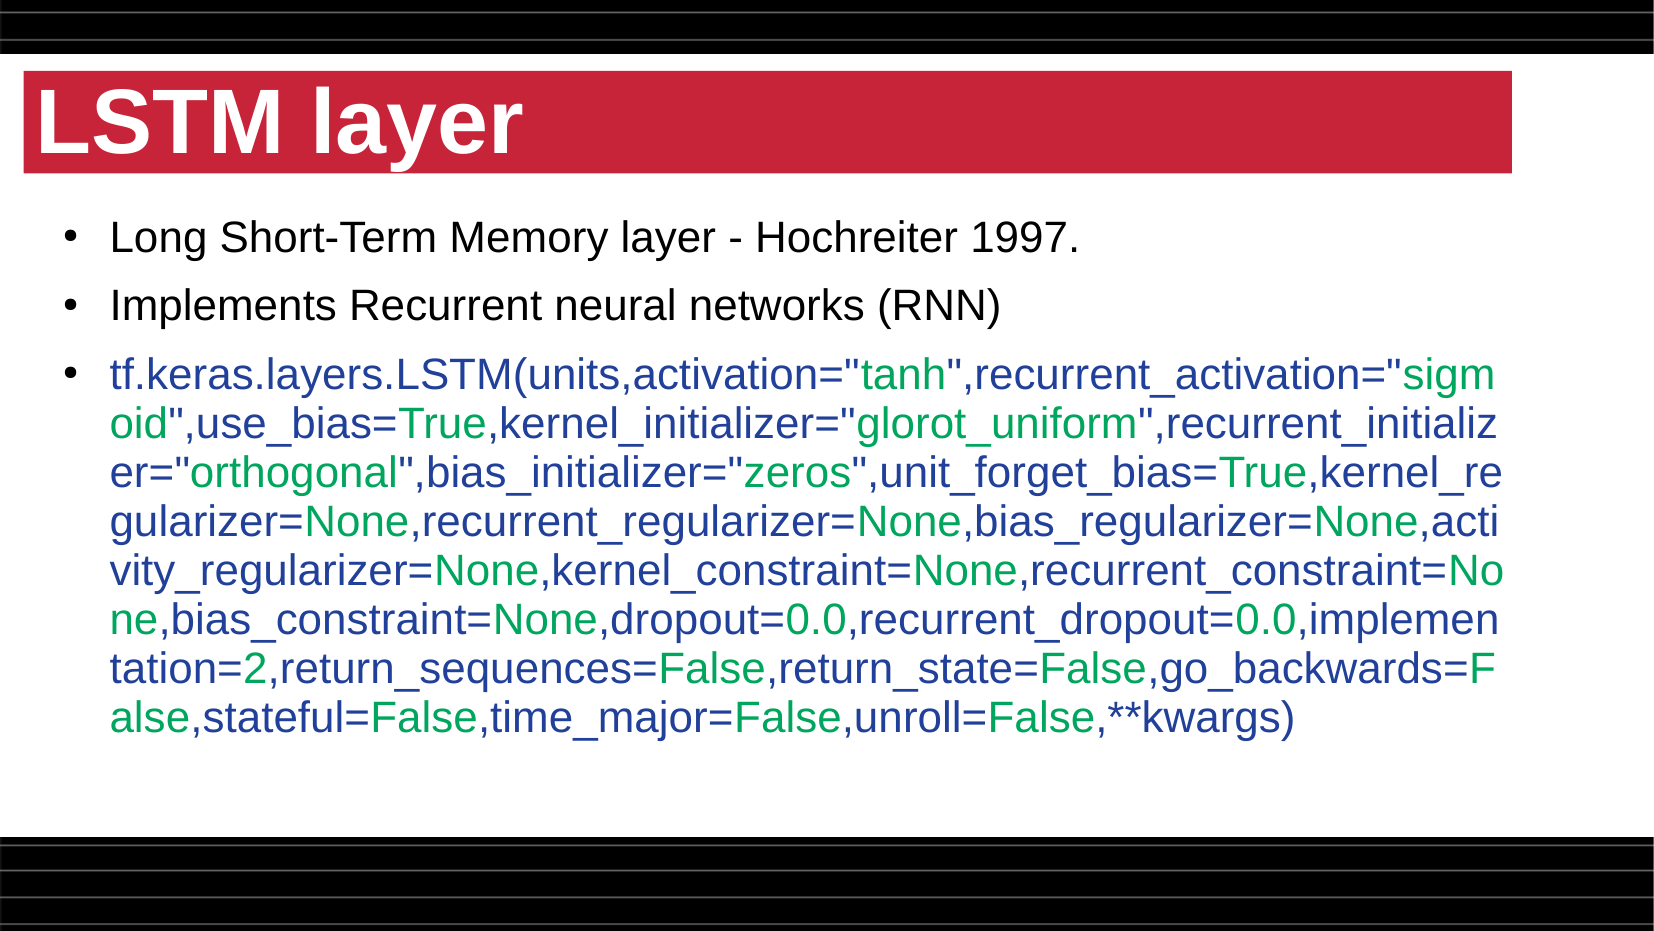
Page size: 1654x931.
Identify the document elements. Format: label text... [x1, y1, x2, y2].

picture [0, 837, 1654, 931]
picture [0, 0, 1654, 54]
list Long Short-Term Memory layer - Hochreiter 1997. Implements Recurrent neural networks (RNN) tf.keras.layers.LSTM(units,activation="tanh",recurrent_activation="sigmoid",use_bias=True,kernel_initializer="glorot_uniform",recurrent_initializer="orthogonal",bias_initializer="zeros",unit_forget_bias=True,kernel_regularizer=None,recurrent_regularizer=None,bias_regularizer=None,activity_regularizer=None,kernel_constraint=None,recurrent_constraint=None,bias_constraint=None,dropout=0.0,recurrent_dropout=0.0,implementation=2,return_sequences=False,return_state=False,go_backwards=False,stateful=False,time_major=False,unroll=False,**kwargs) [47, 212, 1512, 780]
title LSTM layer [23, 70, 1512, 174]
